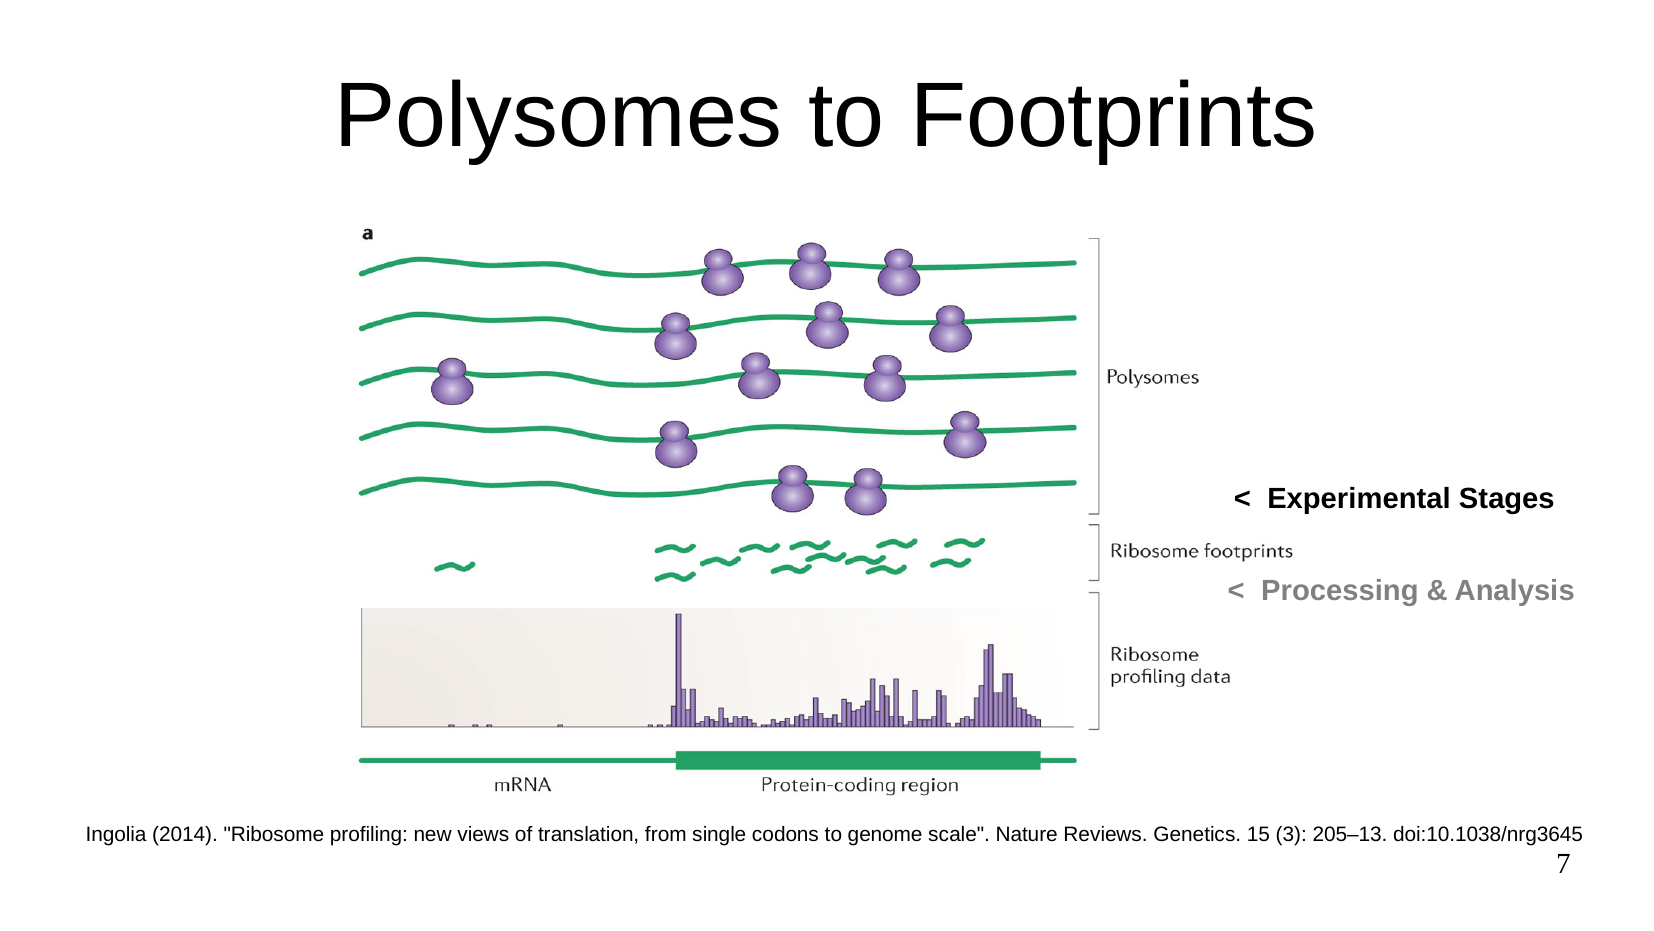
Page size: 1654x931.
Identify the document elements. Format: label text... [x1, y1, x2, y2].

text_box Ingolia (2014). "Ribosome profiling: new views of translation, from single codons to genome scale". Nature Reviews. Genetics. 15 (3): 205–13. doi:10.1038/nrg3645 [70, 814, 1607, 863]
picture [354, 224, 1300, 814]
text_box < Experimental Stages [1210, 474, 1577, 532]
title Polysomes to Footprints [82, 37, 1571, 193]
text_box < Processing & Analysis [1204, 566, 1595, 615]
